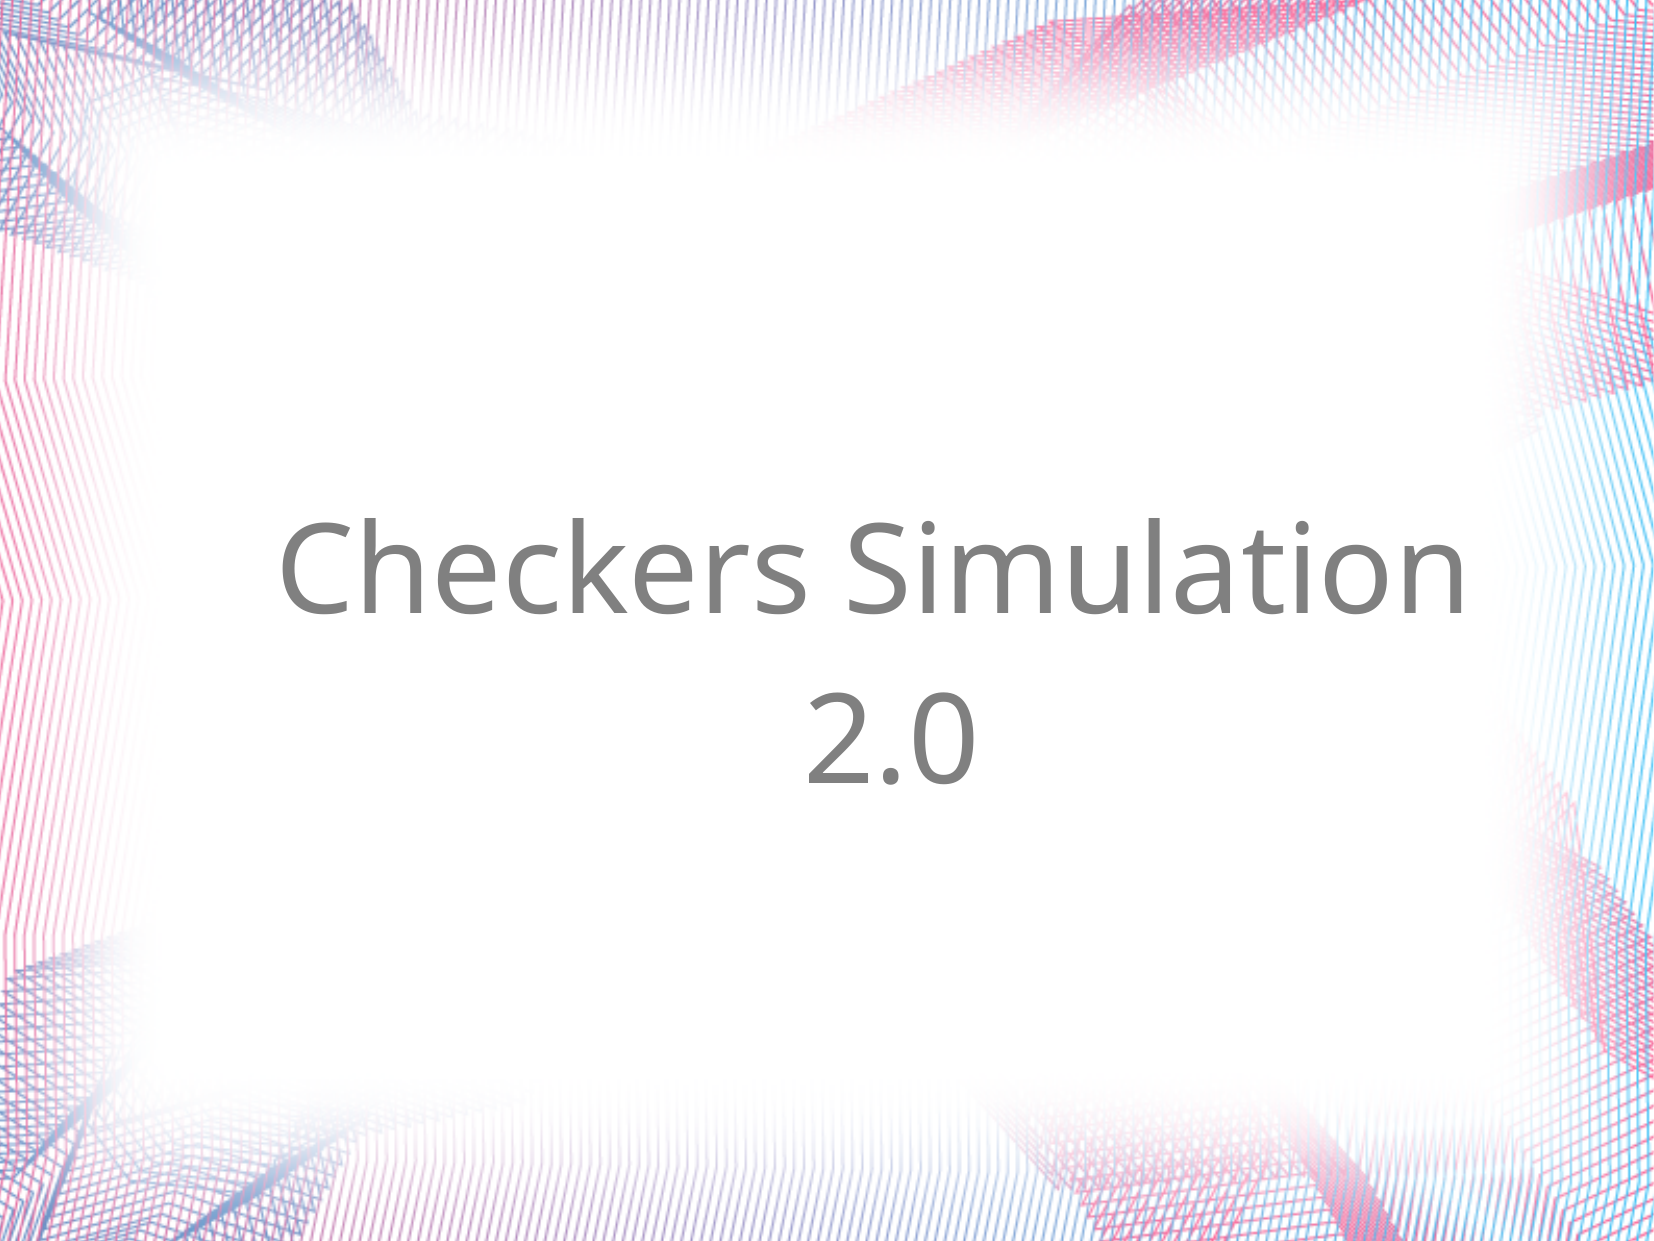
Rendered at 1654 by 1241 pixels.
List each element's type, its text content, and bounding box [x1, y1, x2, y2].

subtitle Checkers Simulation 2.0 [178, 153, 1570, 1147]
picture [0, 0, 1654, 1241]
